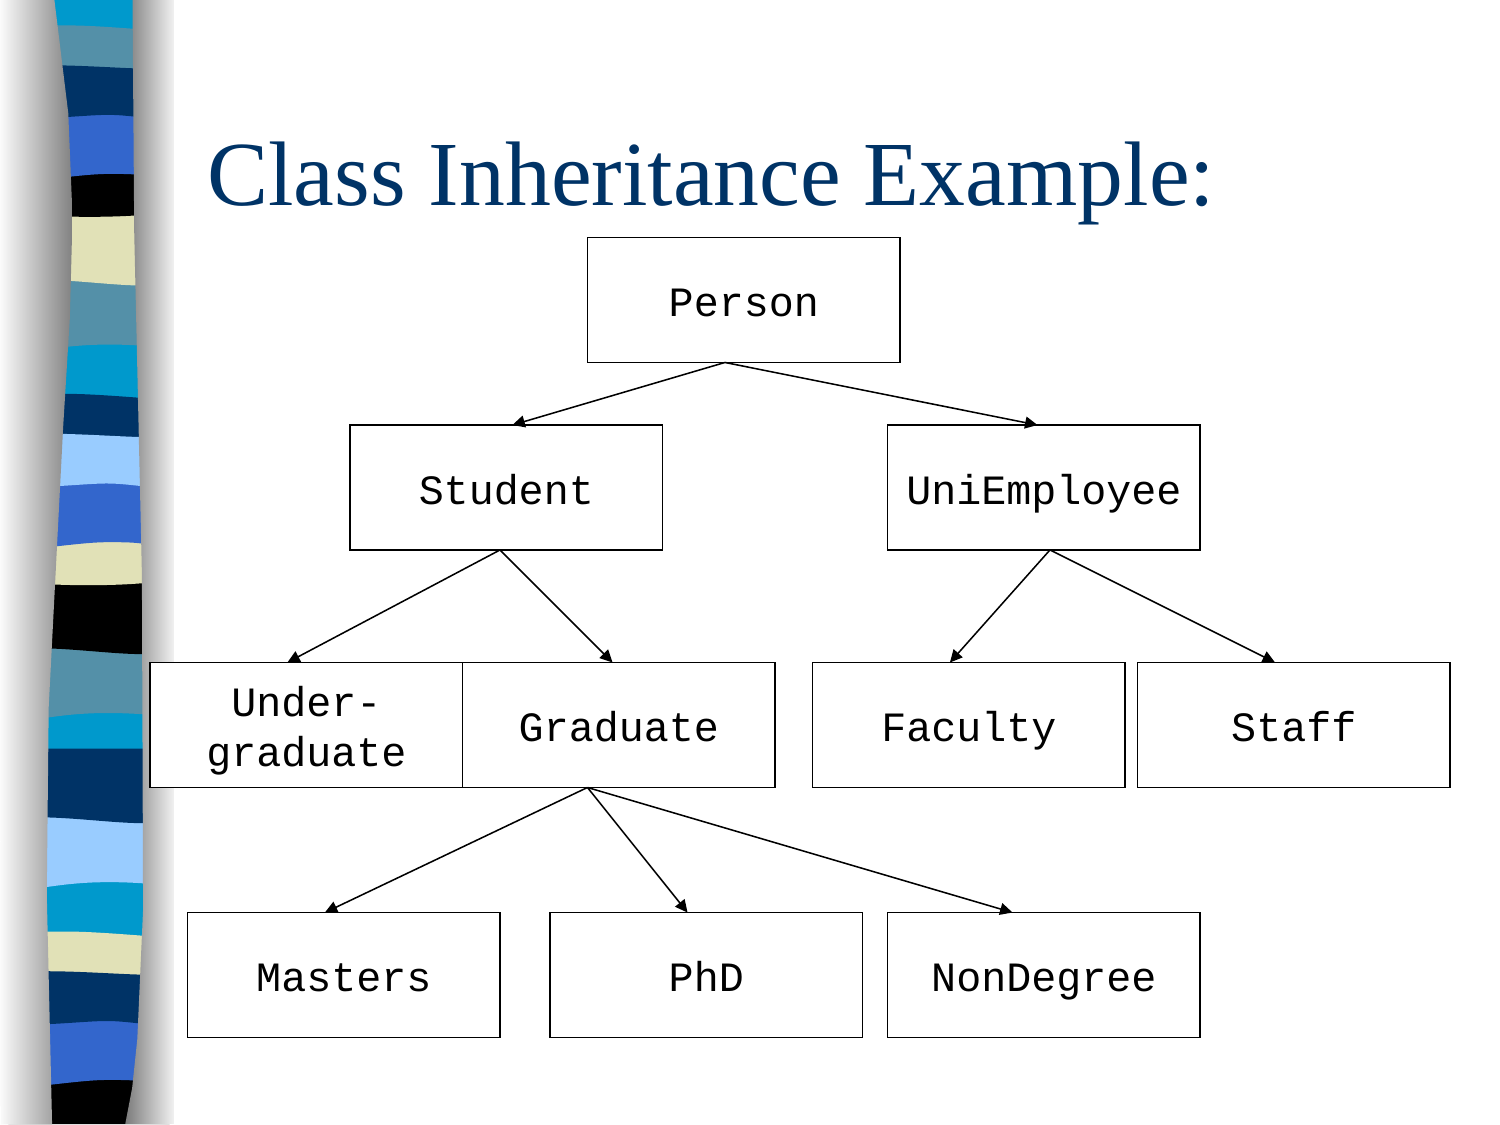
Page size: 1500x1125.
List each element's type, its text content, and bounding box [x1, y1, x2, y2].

text_box Graduate [462, 662, 775, 788]
text_box PhD [549, 912, 863, 1038]
text_box Under- graduate [150, 662, 462, 788]
title Class Inheritance Example: [192, 74, 1468, 263]
text_box Student [349, 425, 663, 550]
text_box Masters [187, 912, 501, 1038]
text_box Staff [1137, 662, 1450, 788]
text_box NonDegree [887, 912, 1201, 1038]
text_box UniEmployee [887, 425, 1201, 550]
text_box Faculty [812, 662, 1126, 788]
text_box Person [587, 237, 901, 363]
